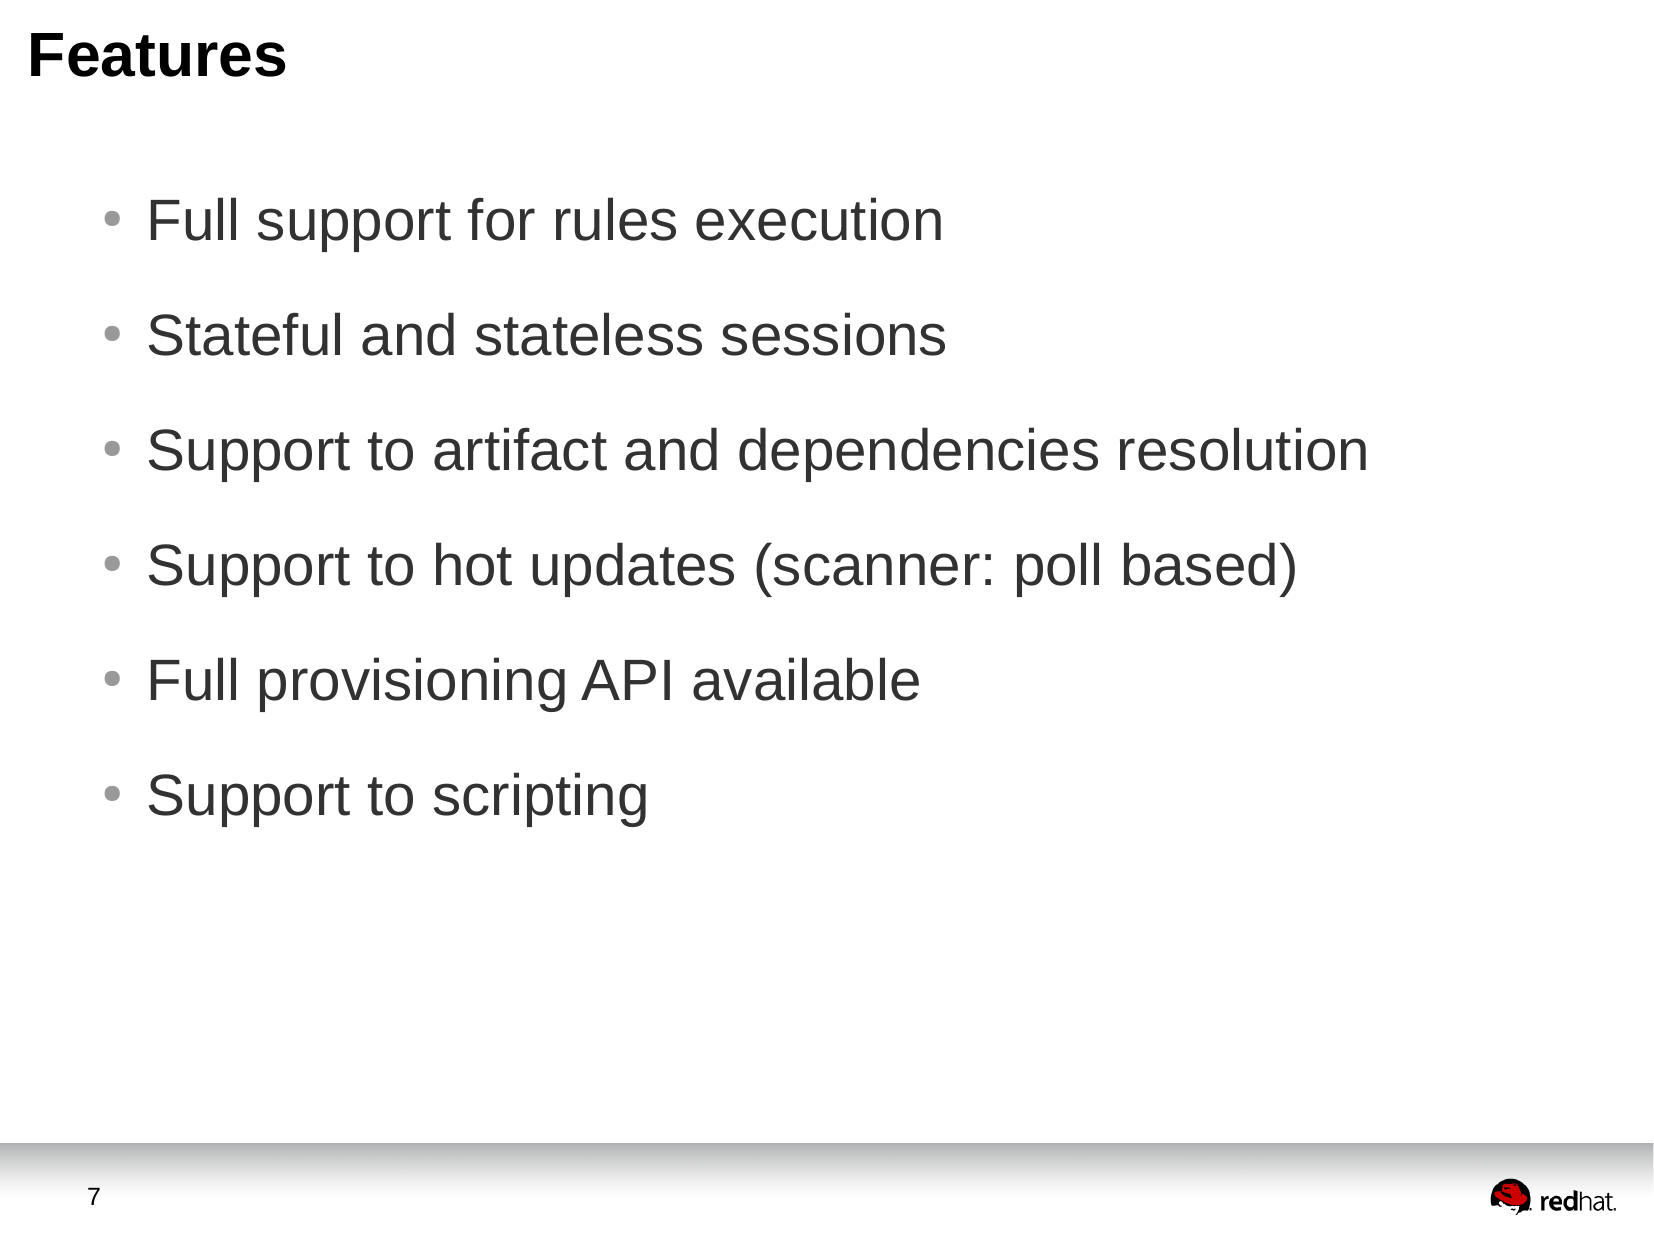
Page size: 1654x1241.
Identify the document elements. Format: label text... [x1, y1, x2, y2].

picture [0, 1143, 1654, 1241]
title Features [27, 0, 1516, 111]
list Full support for rules execution Stateful and stateless sessions Support to artifact and dependencies resolution Support to hot updates (scanner: poll based) Full provisioning API available Support to scripting [86, 187, 1576, 1039]
